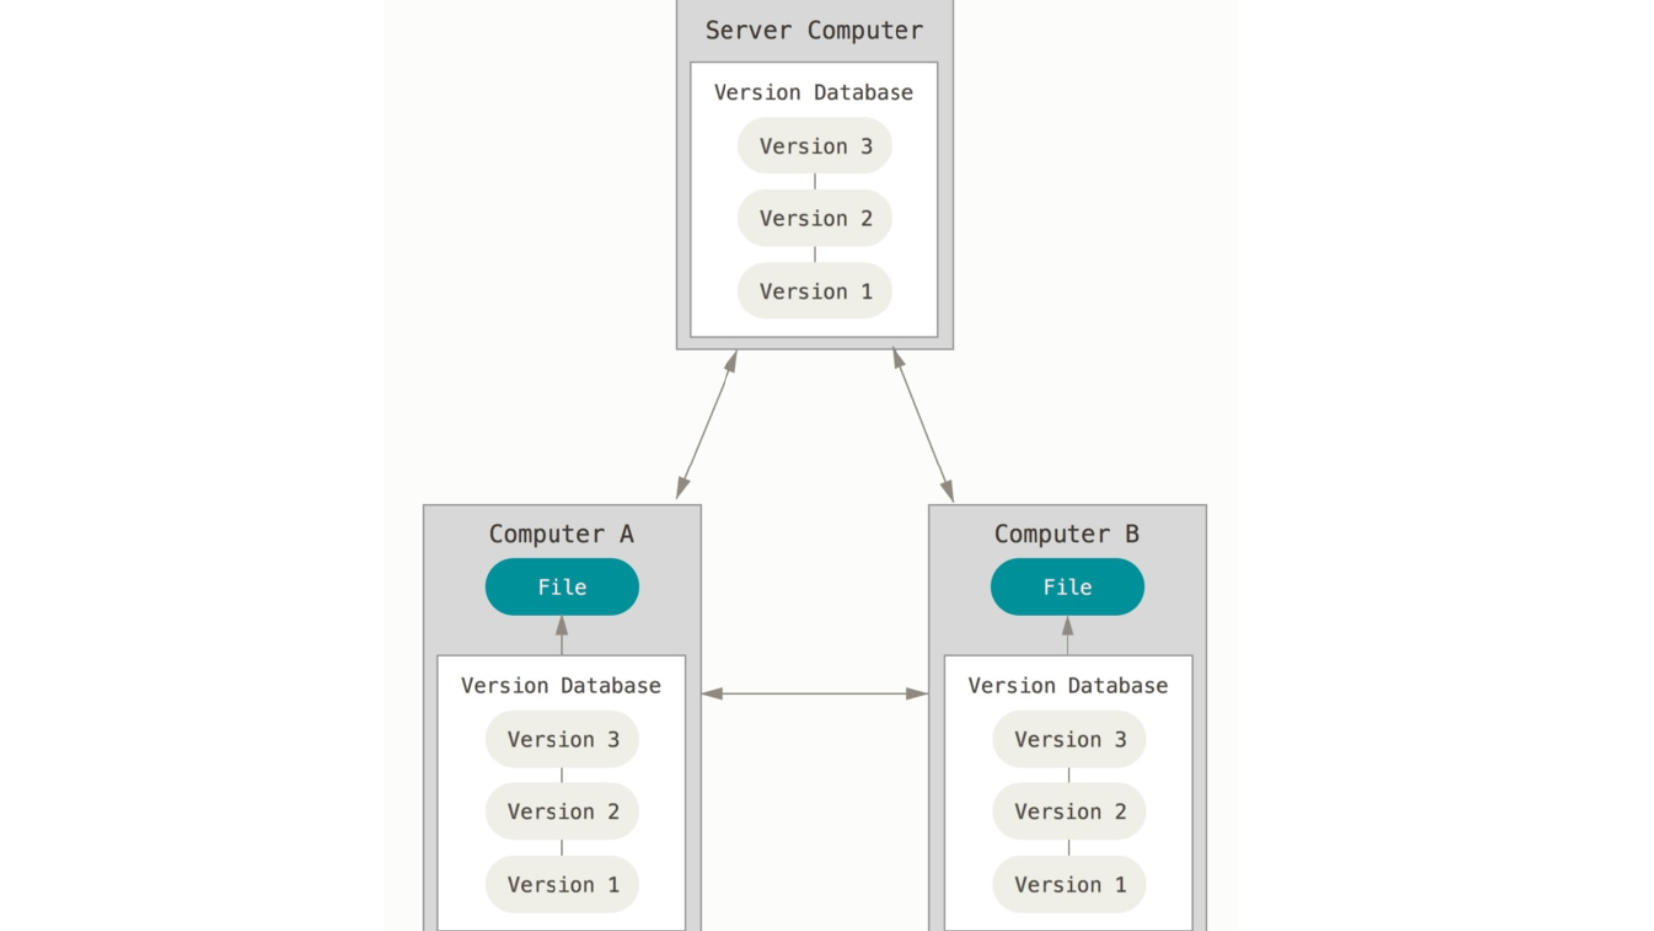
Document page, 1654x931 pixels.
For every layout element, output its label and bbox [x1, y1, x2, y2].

picture [384, 0, 1238, 931]
